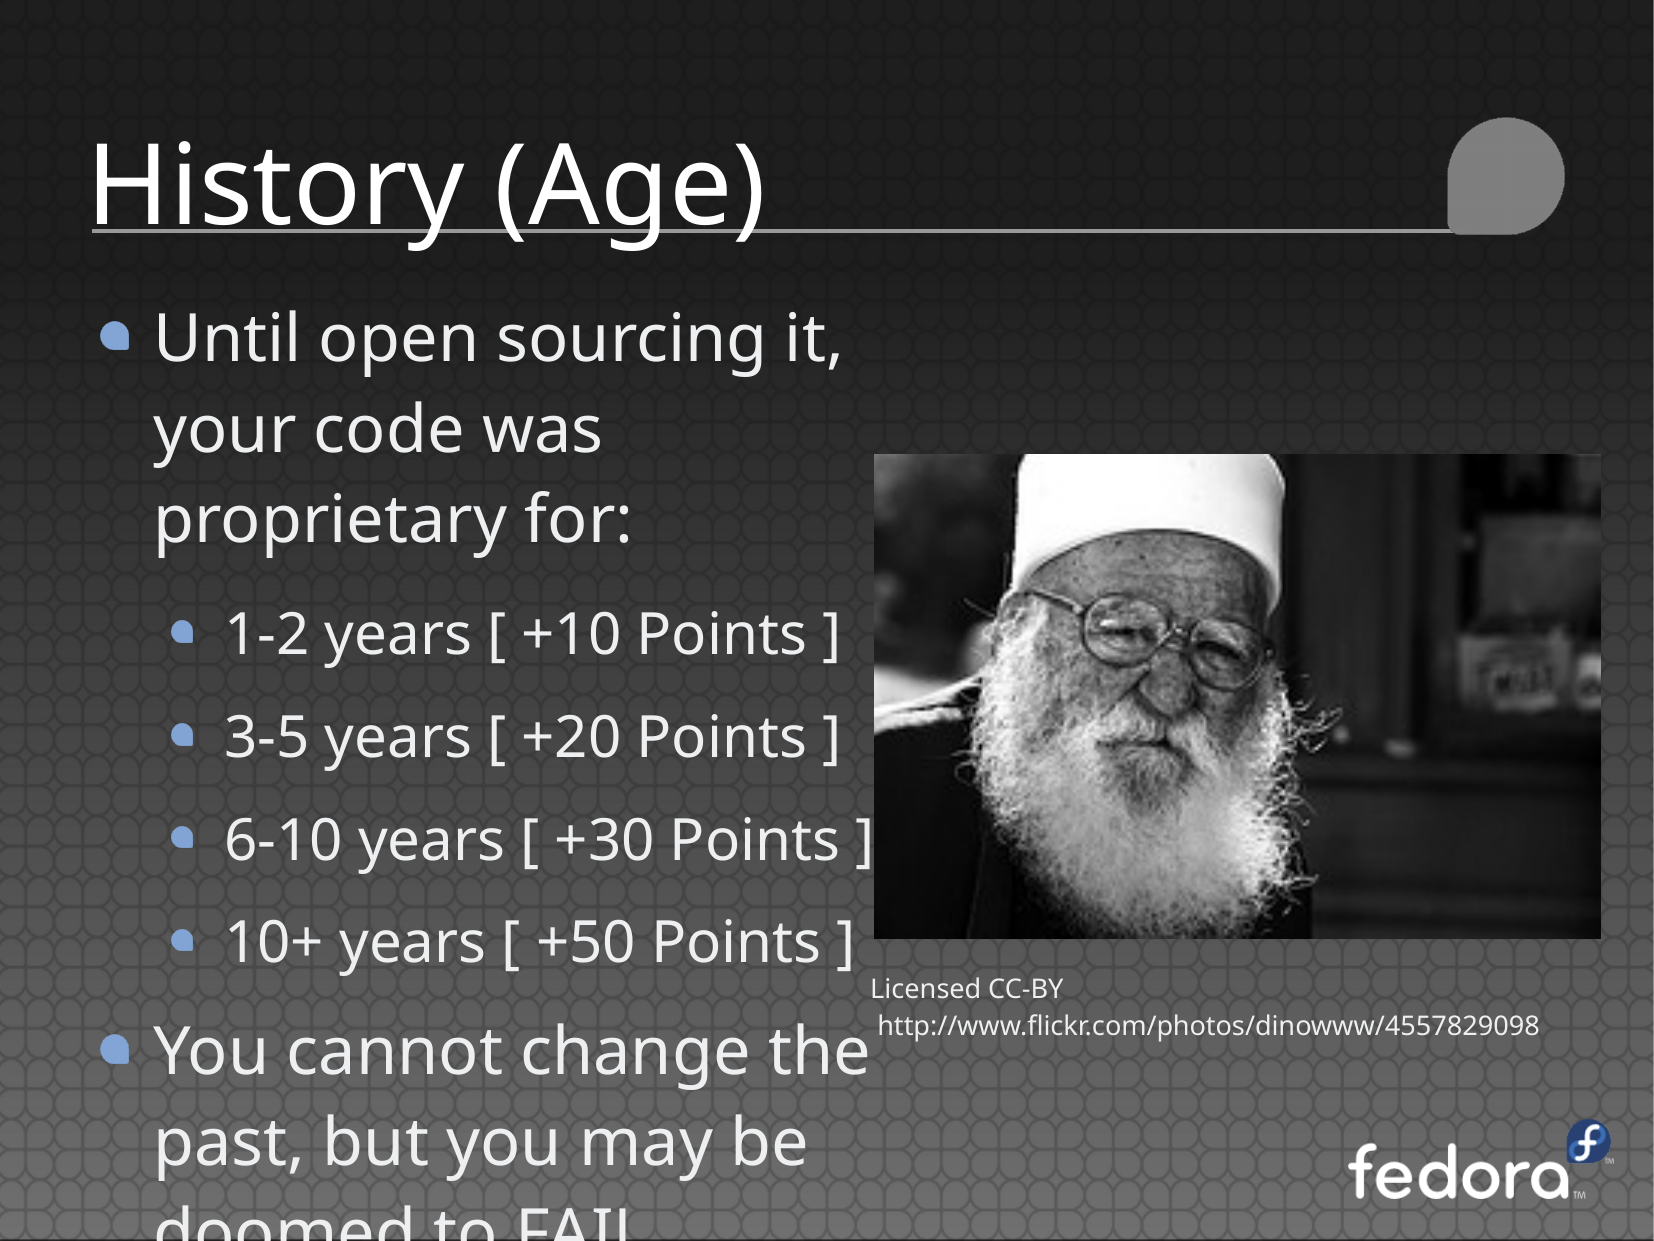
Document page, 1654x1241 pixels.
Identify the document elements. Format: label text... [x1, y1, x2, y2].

picture [410, 1230, 439, 1241]
picture [347, 1230, 380, 1241]
picture [605, 1230, 619, 1241]
picture [581, 1230, 599, 1241]
list Until open sourcing it, your code was proprietary for: 1-2 years [ +10 Points ] 3-5 years [ +20 Points ] 6-10 years [ +30 Points ] 10+ years [ +50 Points ] You cannot change the past, but you may be doomed to FAIL because of it. [82, 290, 892, 1230]
picture [467, 1230, 488, 1241]
picture [244, 1230, 265, 1241]
picture [204, 1230, 225, 1241]
picture [163, 1230, 183, 1241]
picture [230, 1230, 239, 1241]
picture [332, 1230, 342, 1241]
picture [493, 1230, 521, 1241]
picture [188, 1230, 199, 1241]
text_box Licensed CC-BY http://www.flickr.com/photos/dinowww/4557829098 [866, 962, 1544, 1040]
picture [445, 1230, 462, 1241]
picture [309, 1230, 326, 1241]
title History (Age) [86, 112, 1576, 249]
picture [270, 1230, 281, 1241]
picture [287, 1230, 303, 1241]
picture [0, 0, 1654, 1241]
picture [385, 1230, 405, 1241]
picture [562, 1230, 577, 1236]
picture [347, 1230, 365, 1235]
picture [527, 1230, 558, 1241]
